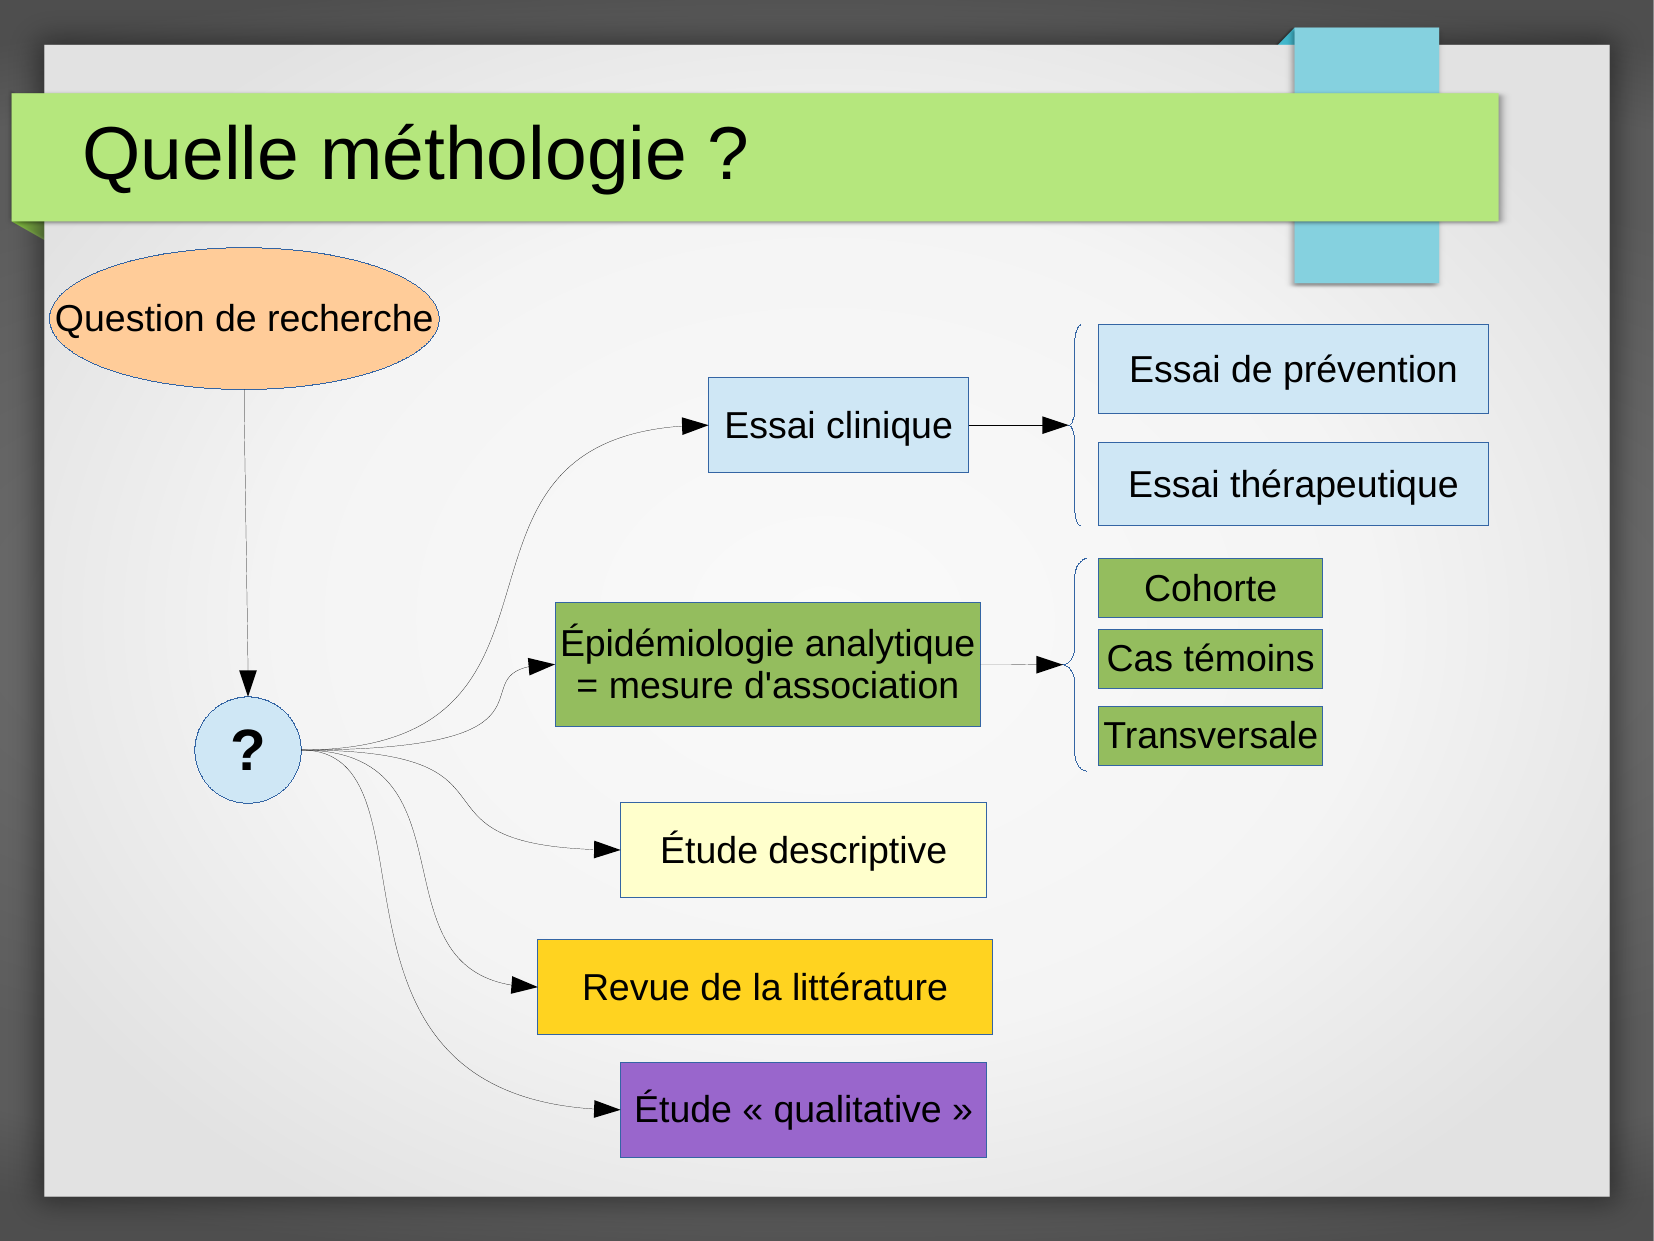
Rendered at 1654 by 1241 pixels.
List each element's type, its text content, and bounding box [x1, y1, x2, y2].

text_box ? [194, 696, 302, 804]
text_box Étude descriptive [620, 802, 987, 898]
text_box Essai de prévention [1098, 324, 1489, 414]
text_box Épidémiologie analytique = mesure d'association [555, 602, 981, 727]
text_box Essai thérapeutique [1098, 442, 1489, 526]
text_box Cohorte [1098, 558, 1323, 618]
text_box Cas témoins [1098, 629, 1323, 689]
text_box Revue de la littérature [537, 939, 993, 1035]
text_box Étude « qualitative » [620, 1062, 987, 1158]
text_box Essai clinique [708, 377, 969, 473]
text_box Transversale [1098, 706, 1323, 766]
title Quelle méthologie ? [82, 94, 1264, 213]
text_box Question de recherche [49, 247, 440, 390]
picture [0, 0, 1654, 1241]
